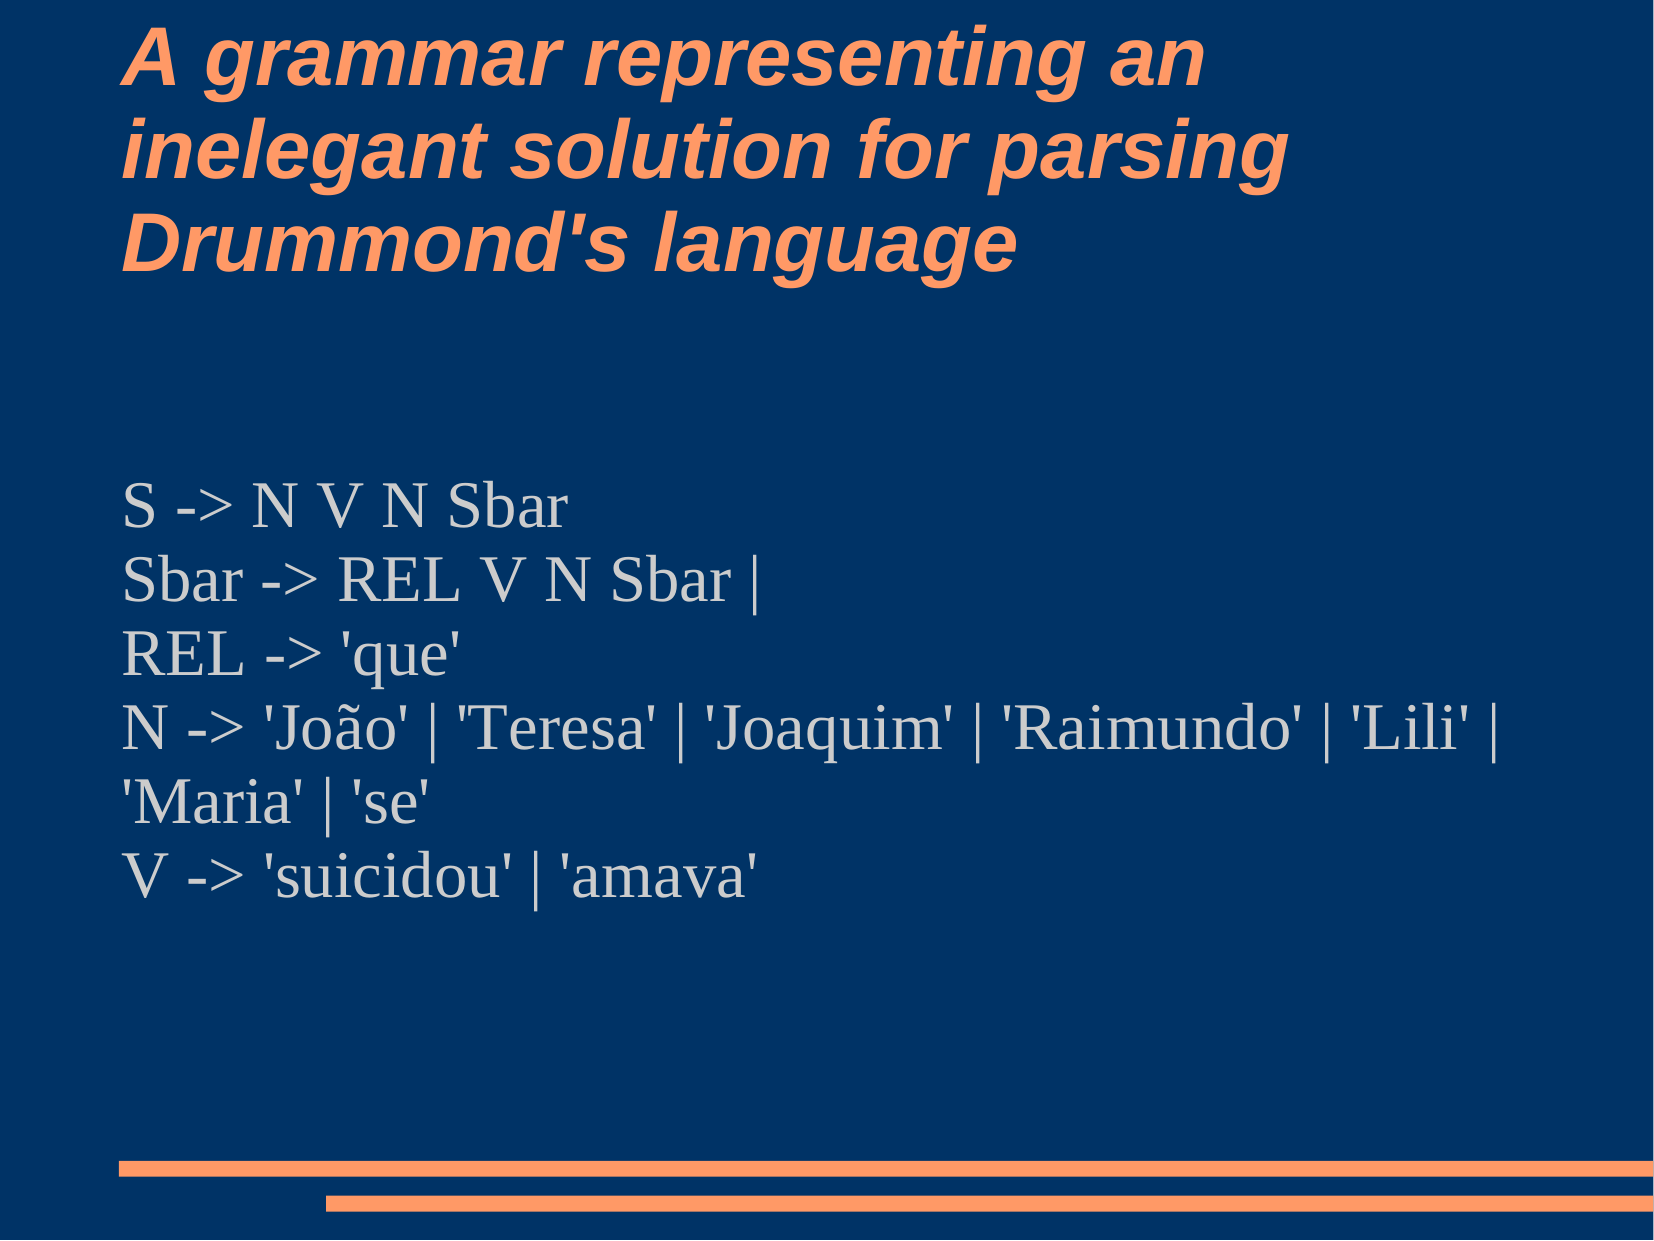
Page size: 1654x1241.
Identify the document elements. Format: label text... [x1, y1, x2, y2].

title A grammar representing an inelegant solution for parsing Drummond's language [121, 9, 1534, 290]
subtitle S -> N V N Sbar Sbar -> REL V N Sbar | REL -> 'que' N -> 'João' | 'Teresa' | 'Joaquim' | 'Raimundo' | 'Lili' | 'Maria' | 'se' V -> 'suicidou' | 'amava' [121, 322, 1561, 1132]
